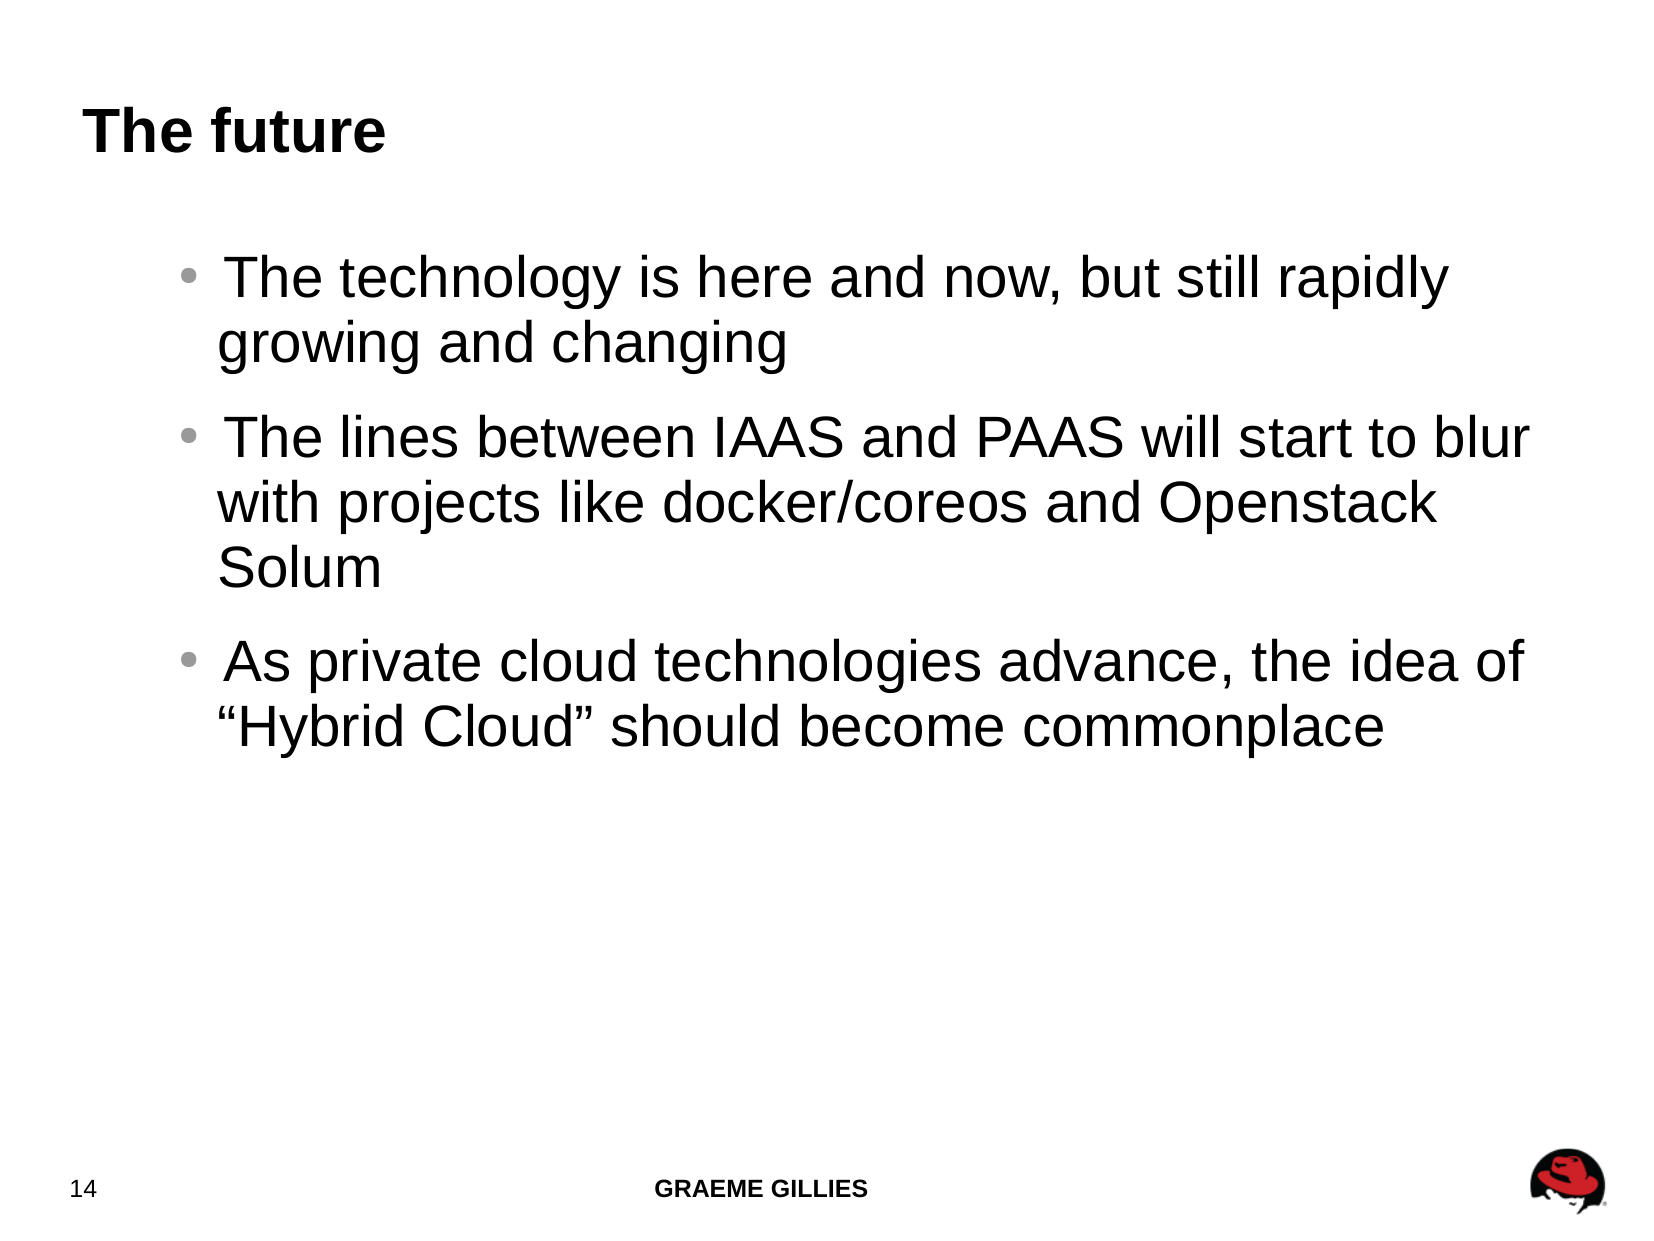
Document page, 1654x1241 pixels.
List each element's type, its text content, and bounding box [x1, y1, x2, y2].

title The future [82, 37, 1571, 226]
list The technology is here and now, but still rapidly growing and changing The lines between IAAS and PAAS will start to blur with projects like docker/coreos and Openstack Solum As private cloud technologies advance, the idea of “Hybrid Cloud” should become commonplace [86, 244, 1576, 1039]
picture [1529, 1146, 1613, 1224]
